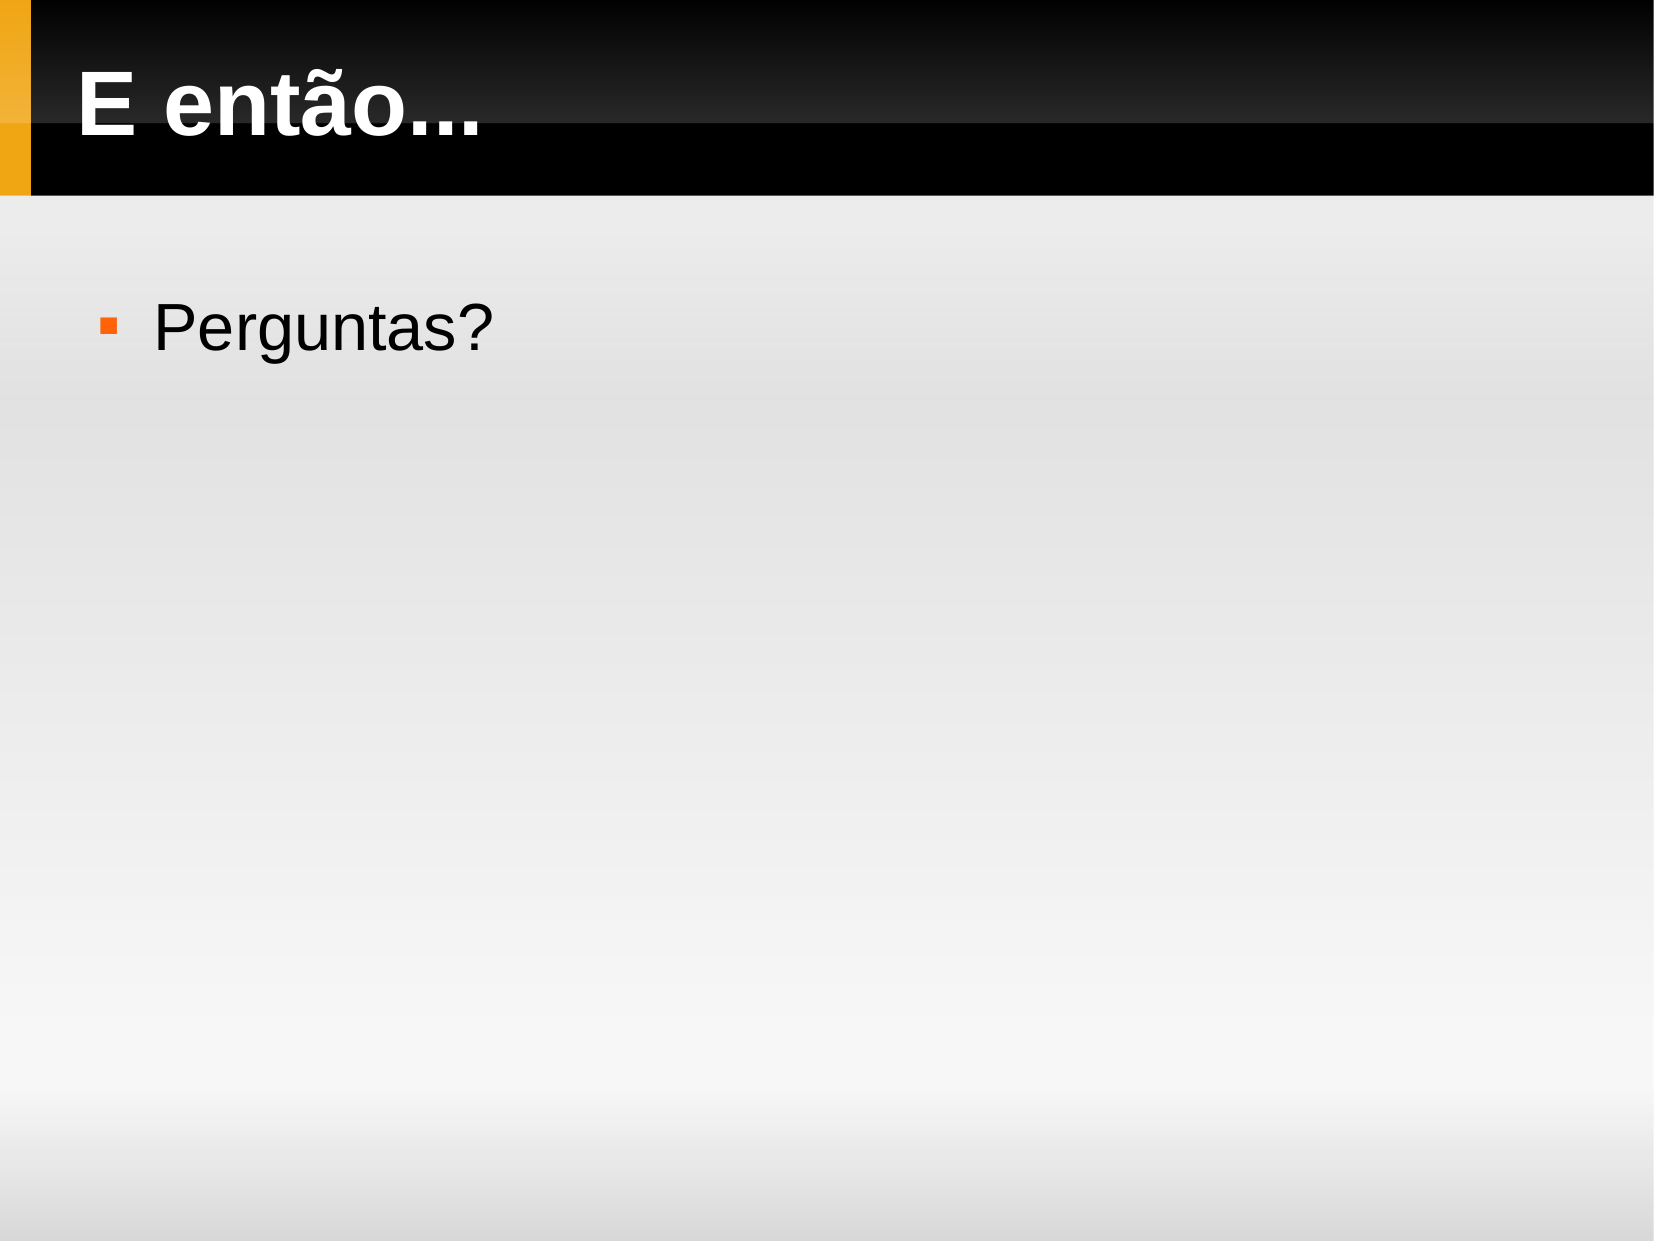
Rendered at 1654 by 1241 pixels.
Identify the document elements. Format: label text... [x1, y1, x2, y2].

picture [0, 0, 1654, 1241]
title E então... [76, 7, 1565, 200]
list Perguntas? [82, 290, 809, 1094]
